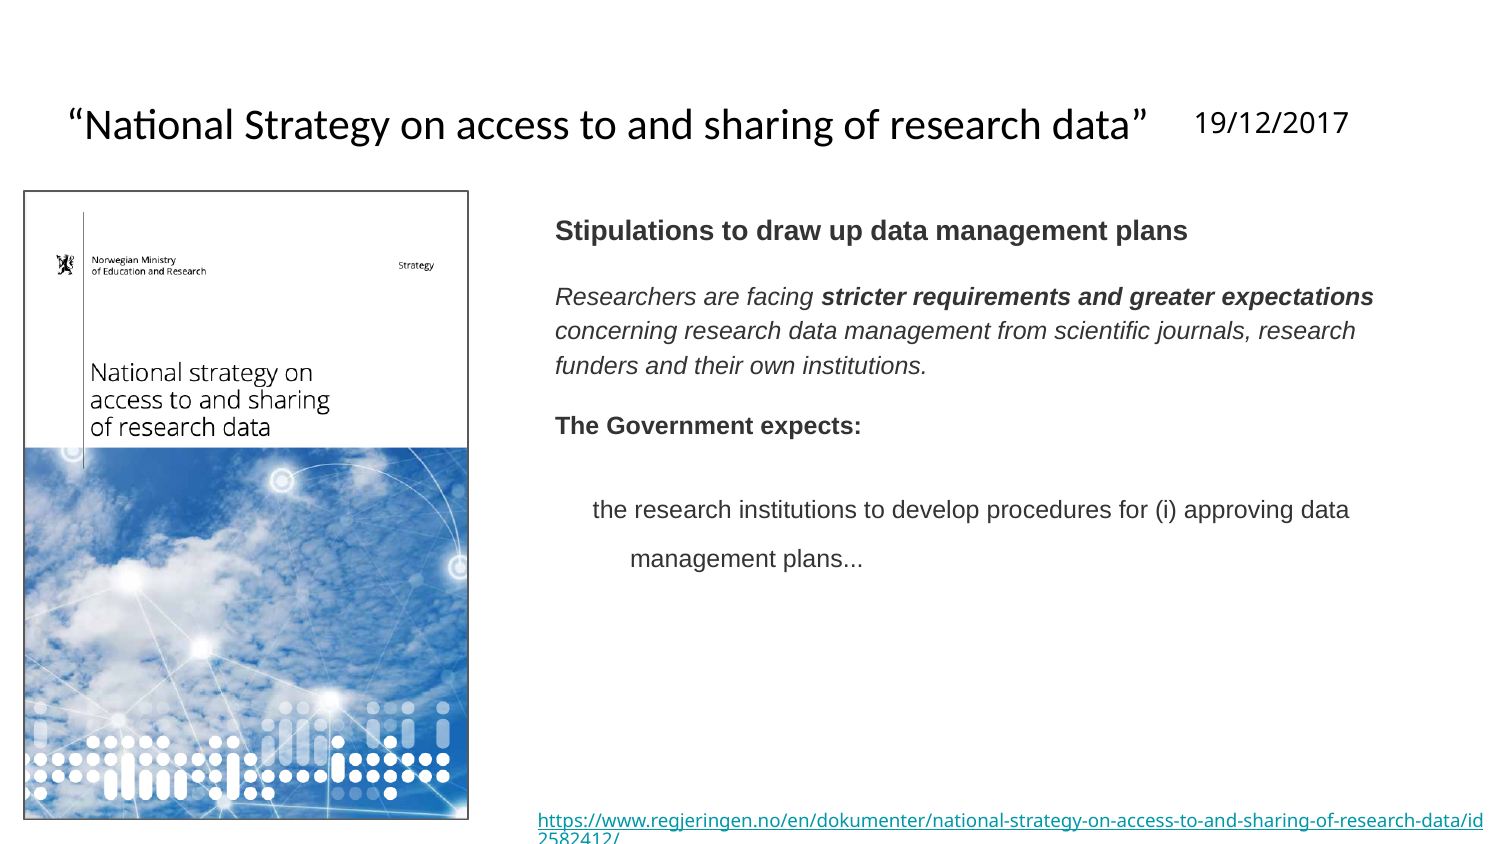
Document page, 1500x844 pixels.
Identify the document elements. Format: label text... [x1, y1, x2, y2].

picture [24, 191, 468, 819]
text_box Stipulations to draw up data management plans Researchers are facing stricter requirements and greater expectations concerning research data management from scientific journals, research funders and their own institutions. The Government expects: the research institutions to develop procedures for (i) approving data management plans... [540, 191, 1441, 652]
text_box https://www.regjeringen.no/en/dokumenter/national-strategy-on-access-to-and-sharing-of-research-data/id2582412/ [526, 802, 1495, 836]
title “National Strategy on access to and sharing of research data” [51, 72, 1449, 167]
text_box 19/12/2017 [1182, 98, 1389, 142]
